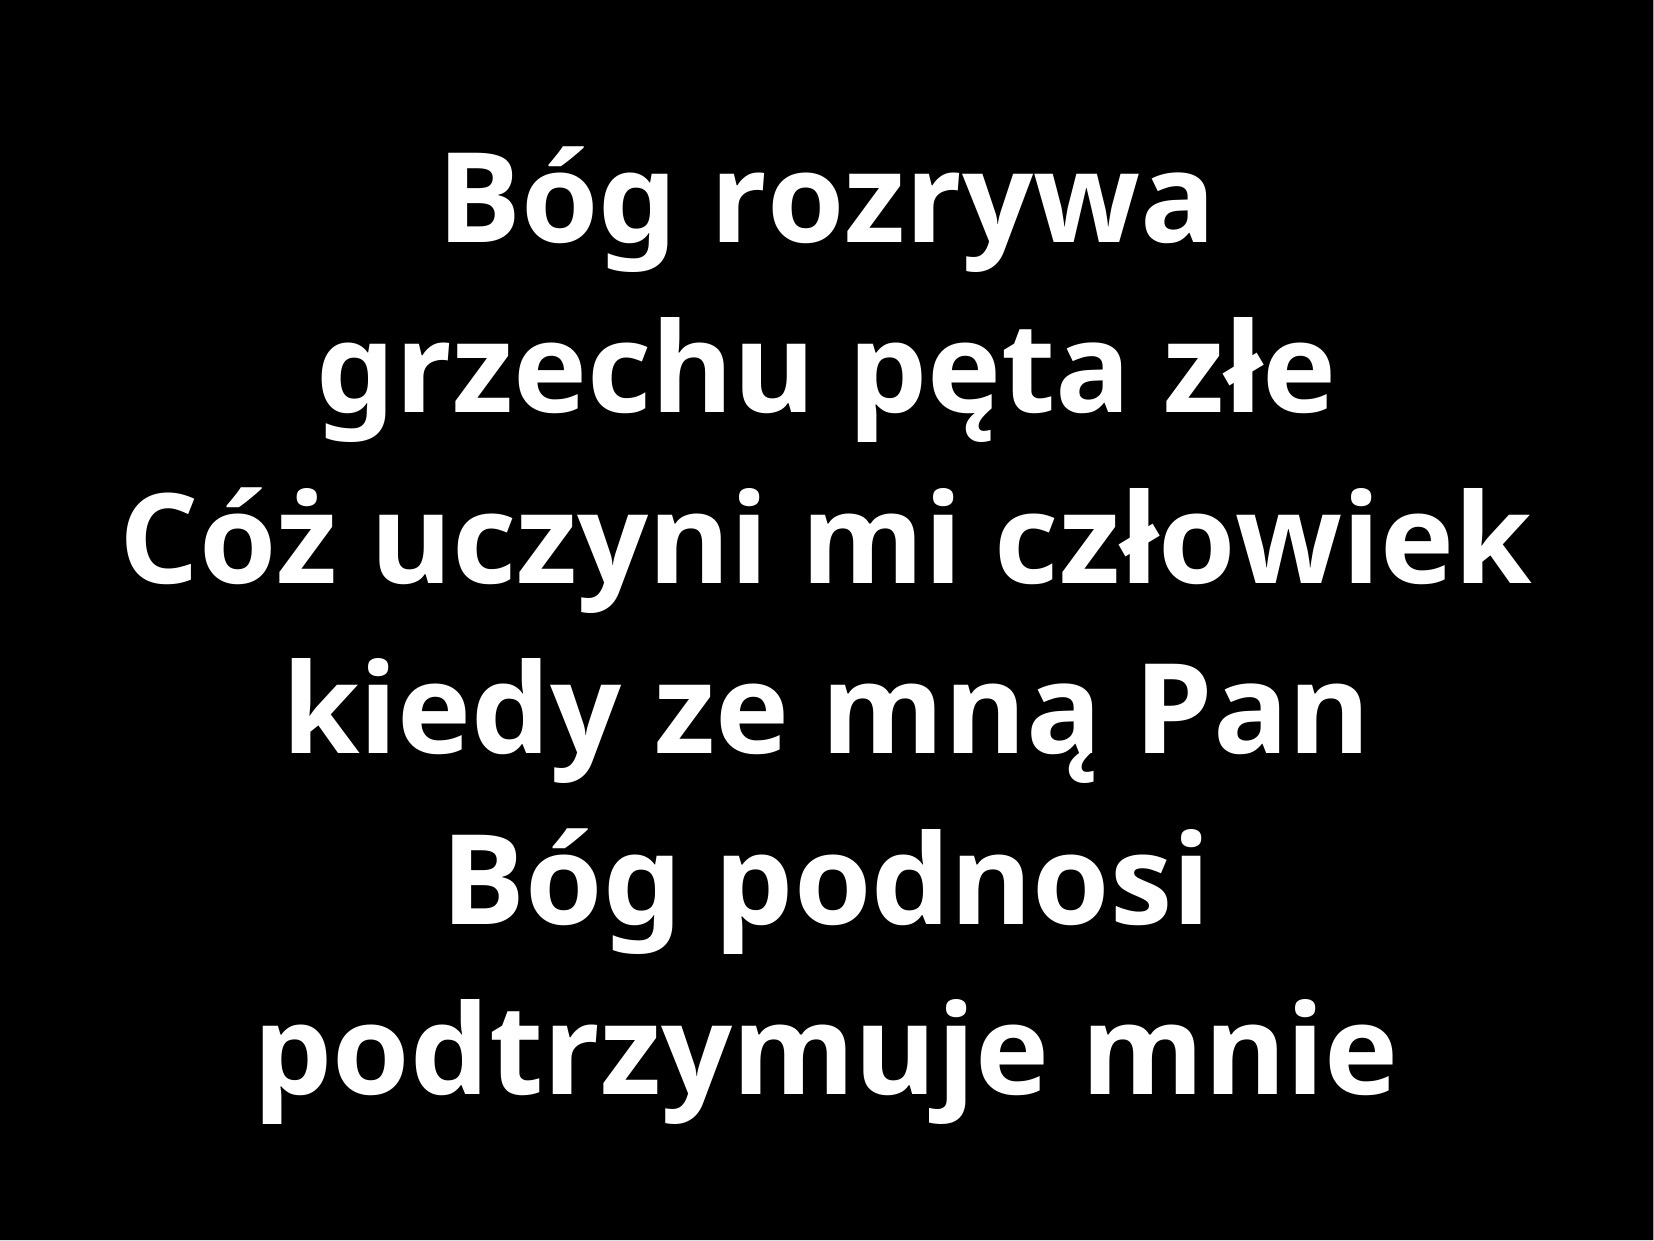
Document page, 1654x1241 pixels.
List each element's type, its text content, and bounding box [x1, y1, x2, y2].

title Bóg rozrywa grzechu pęta złe Cóż uczyni mi człowiek kiedy ze mną Pan Bóg podnosi podtrzymuje mnie [0, 0, 1654, 1241]
